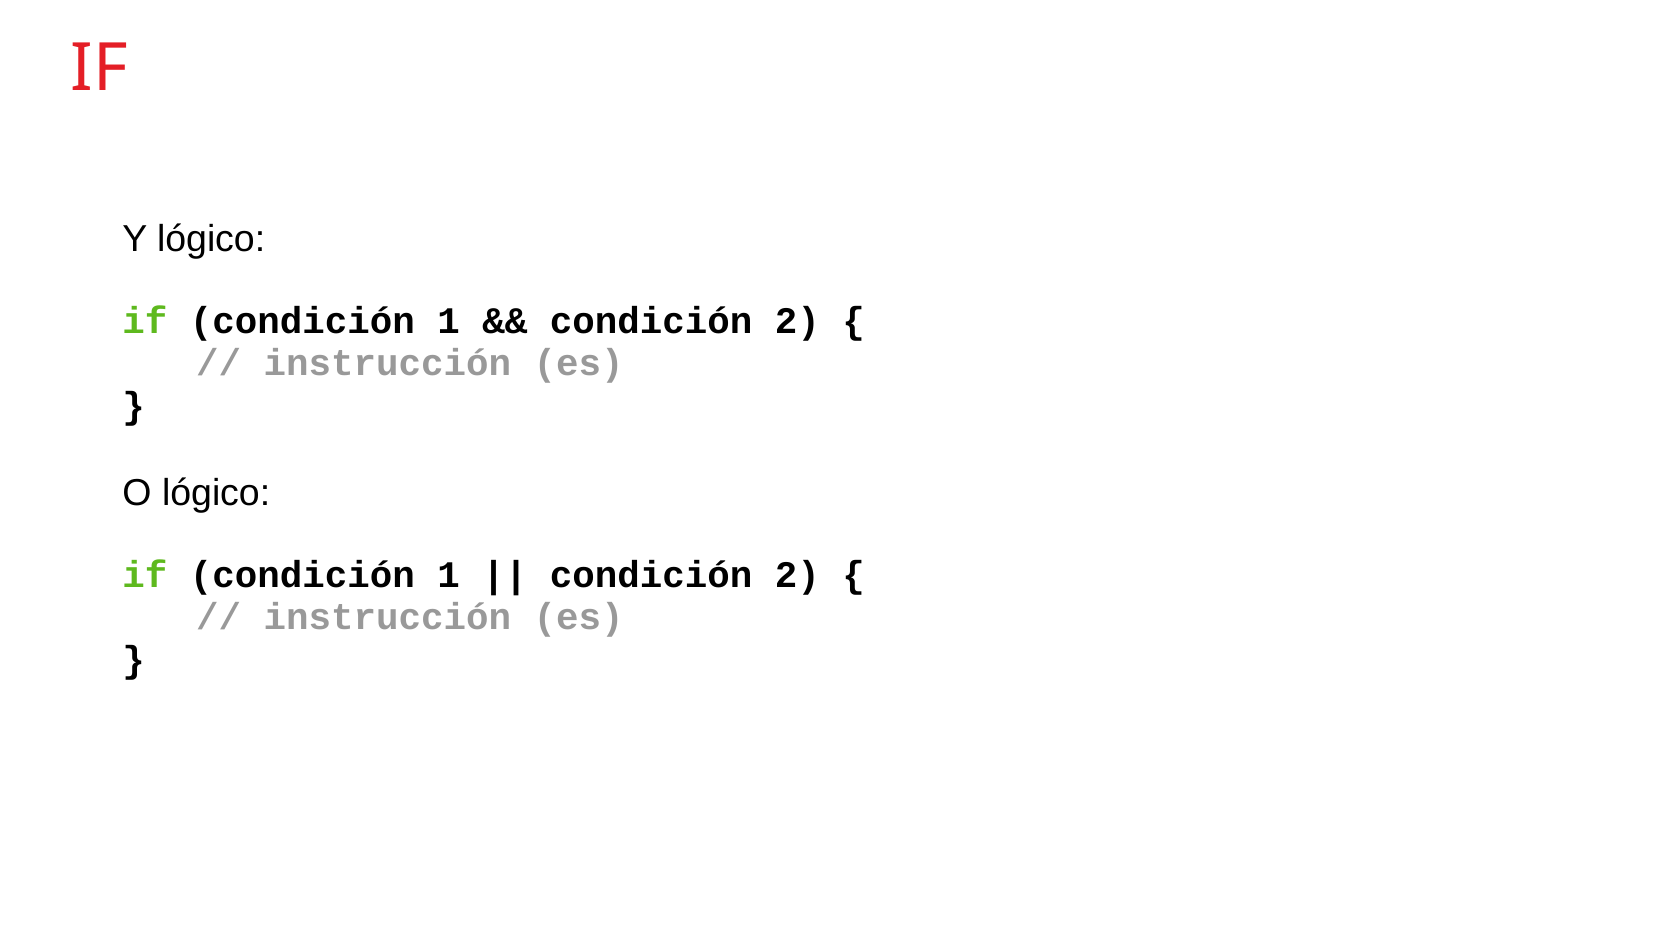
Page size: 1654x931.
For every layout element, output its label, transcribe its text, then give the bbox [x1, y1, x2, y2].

text_box Y lógico: if (condición 1 && condición 2) { // instrucción (es) } O lógico: if (condición 1 || condición 2) { // instrucción (es) } [107, 209, 1546, 691]
title IF [70, 11, 1347, 118]
